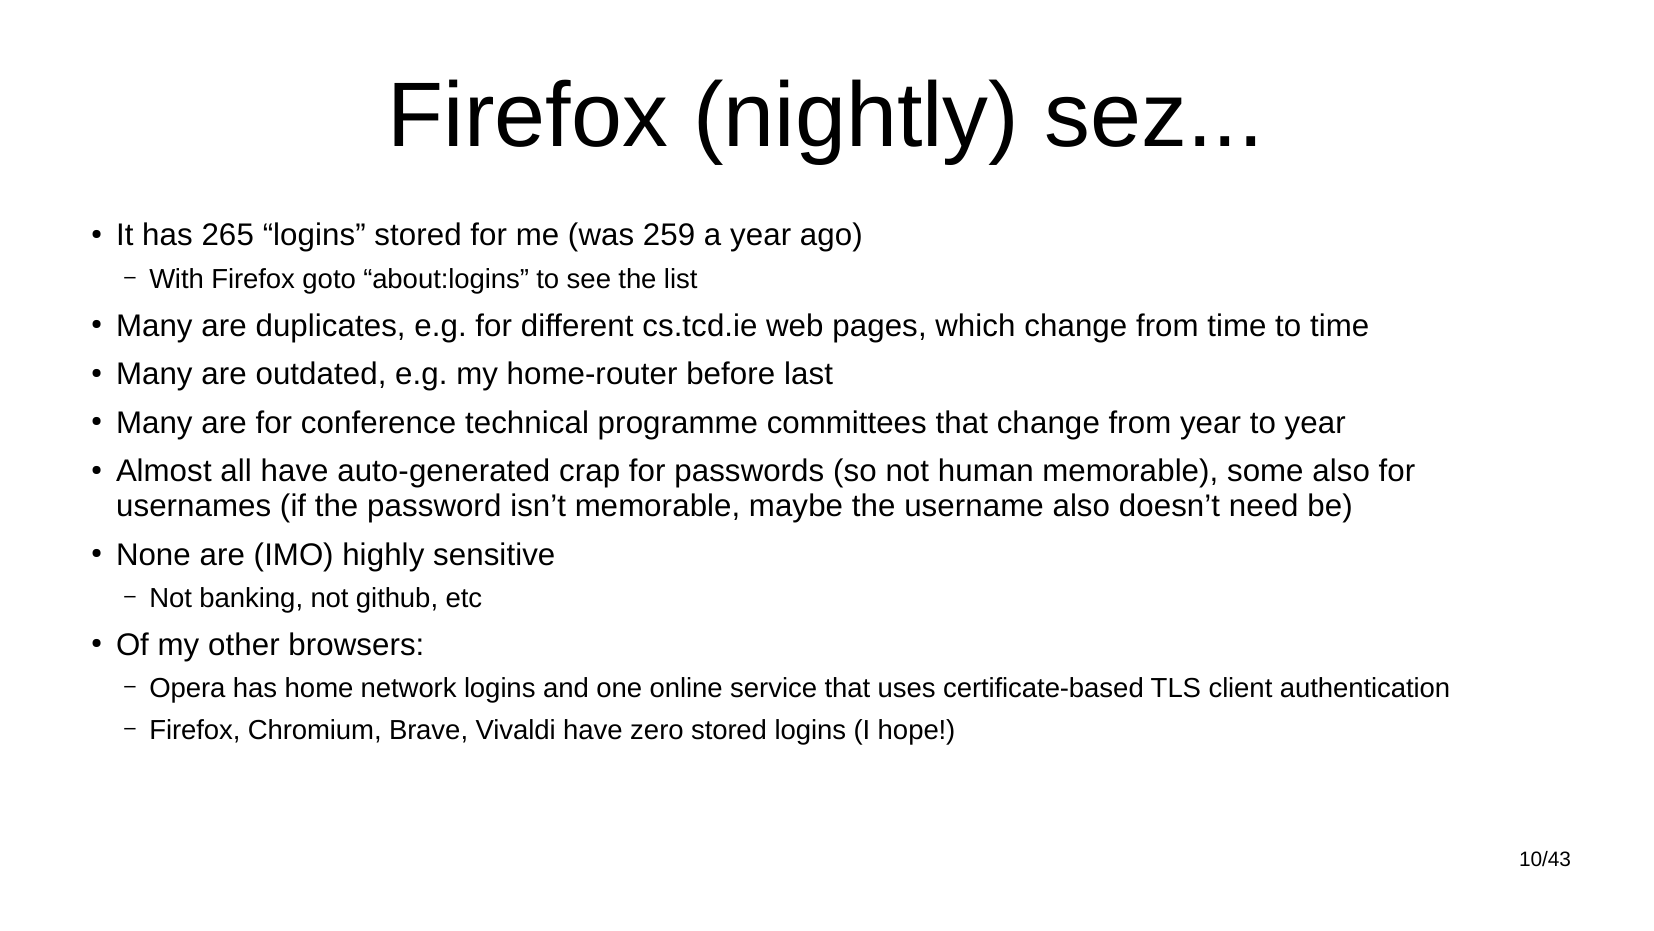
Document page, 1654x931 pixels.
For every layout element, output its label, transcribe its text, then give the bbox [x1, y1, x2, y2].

title Firefox (nightly) sez... [82, 37, 1571, 193]
list It has 265 “logins” stored for me (was 259 a year ago) With Firefox goto “about:logins” to see the list Many are duplicates, e.g. for different cs.tcd.ie web pages, which change from time to time Many are outdated, e.g. my home-router before last Many are for conference technical programme committees that change from year to year Almost all have auto-generated crap for passwords (so not human memorable), some also for usernames (if the password isn’t memorable, maybe the username also doesn’t need be) None are (IMO) highly sensitive Not banking, not github, etc Of my other browsers: Opera has home network logins and one online service that uses certificate-based TLS client authentication Firefox, Chromium, Brave, Vivaldi have zero stored logins (I hope!) [82, 217, 1571, 758]
